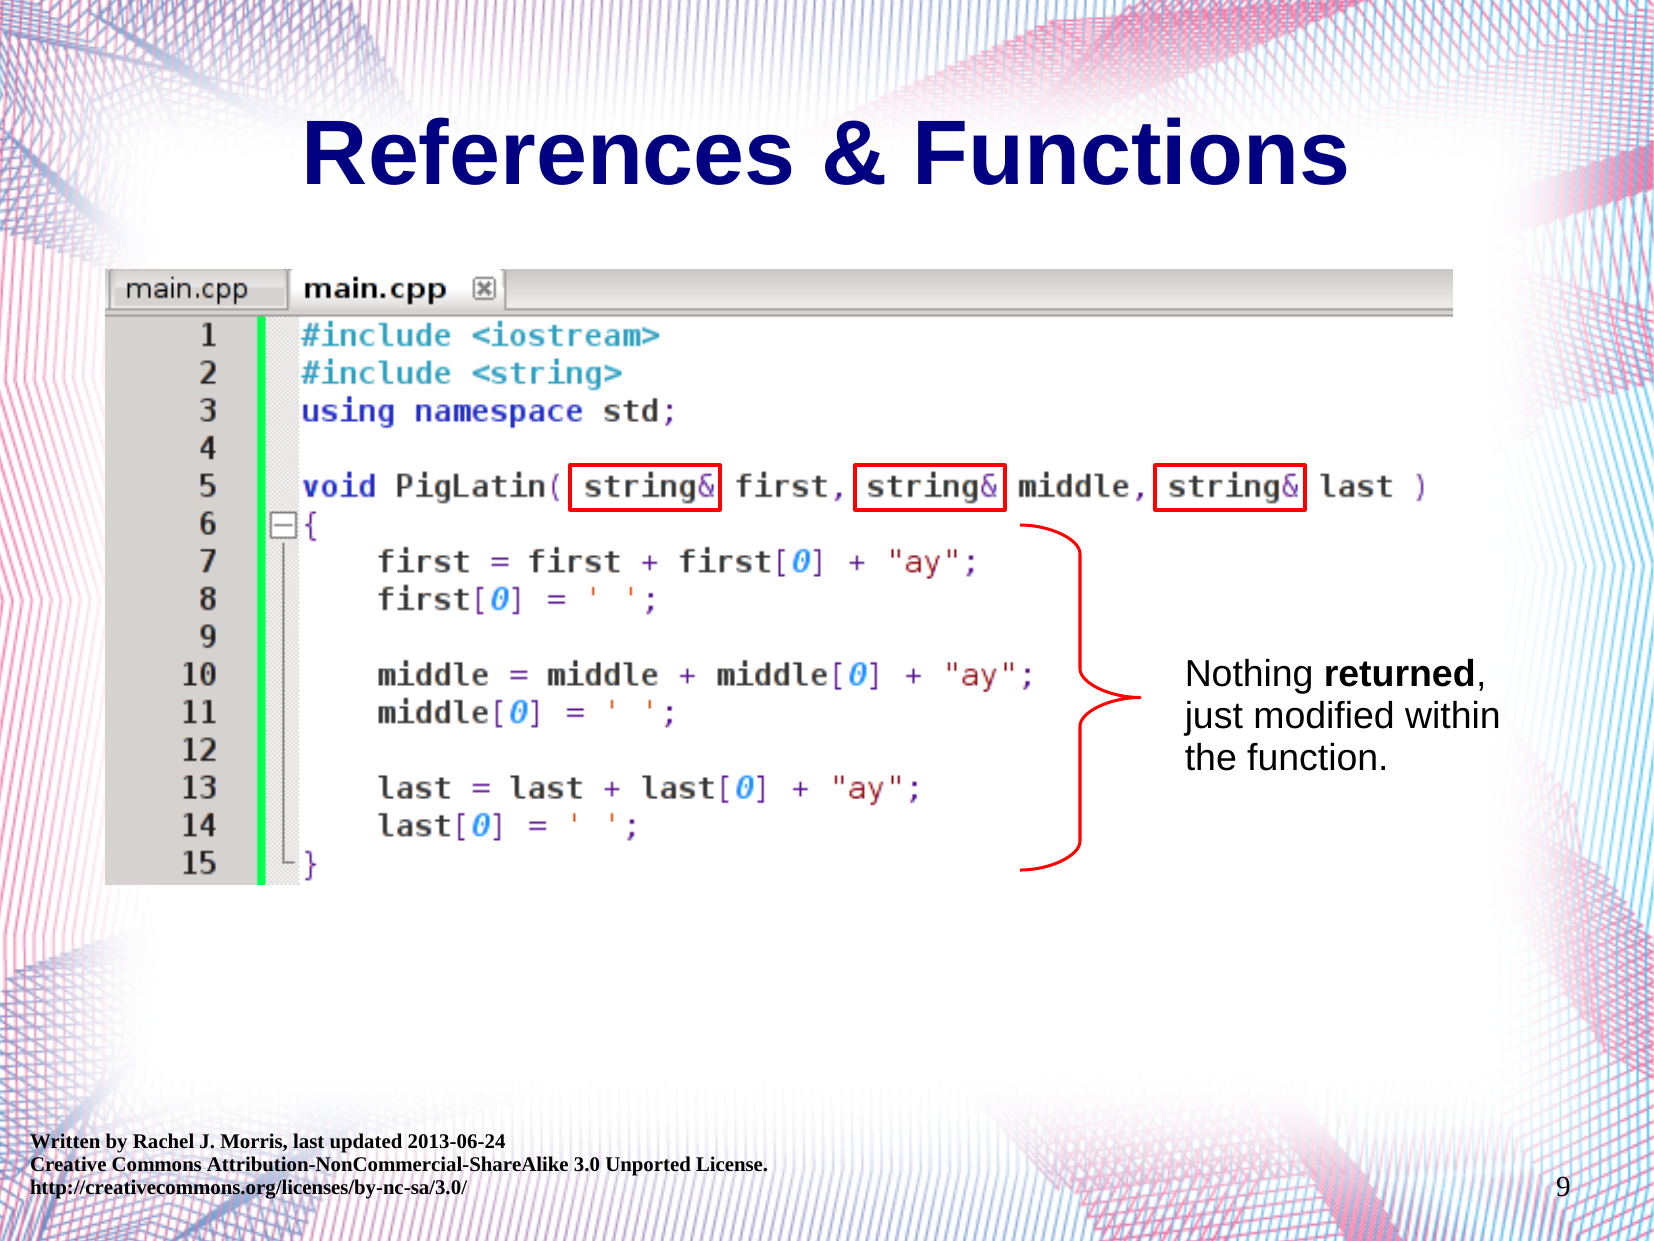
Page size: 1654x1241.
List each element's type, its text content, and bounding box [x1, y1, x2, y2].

text_box Nothing returned, just modified within the function. [1170, 645, 1561, 786]
title References & Functions [82, 49, 1571, 257]
picture [0, 0, 1654, 1241]
